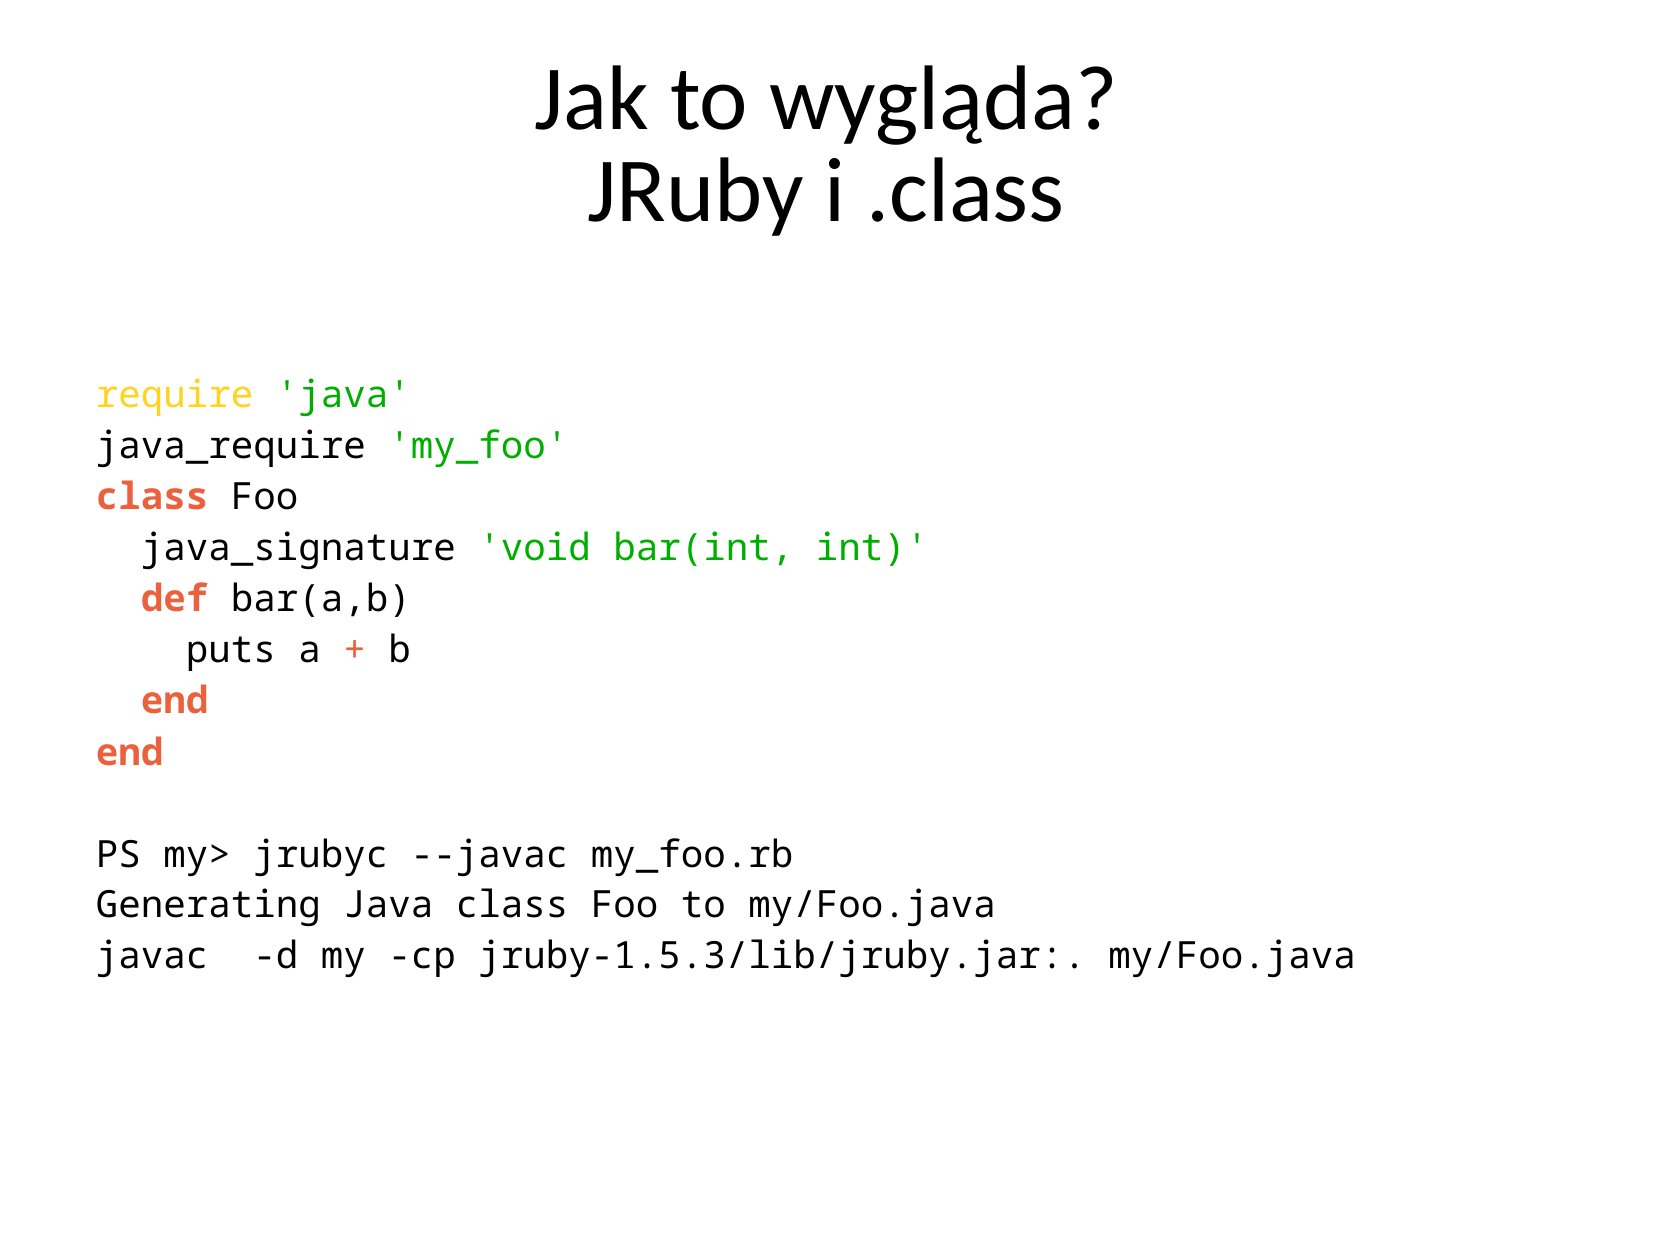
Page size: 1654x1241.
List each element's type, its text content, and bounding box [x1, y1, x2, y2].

subtitle require 'java' java_require 'my_foo' class Foo java_signature 'void bar(int, int)' def bar(a,b) puts a + b end end PS my> jrubyc --javac my_foo.rb Generating Java class Foo to my/Foo.java javac -d my -cp jruby-1.5.3/lib/jruby.jar:. my/Foo.java [82, 290, 1571, 1109]
title Jak to wygląda? JRuby i .class [82, 40, 1571, 266]
